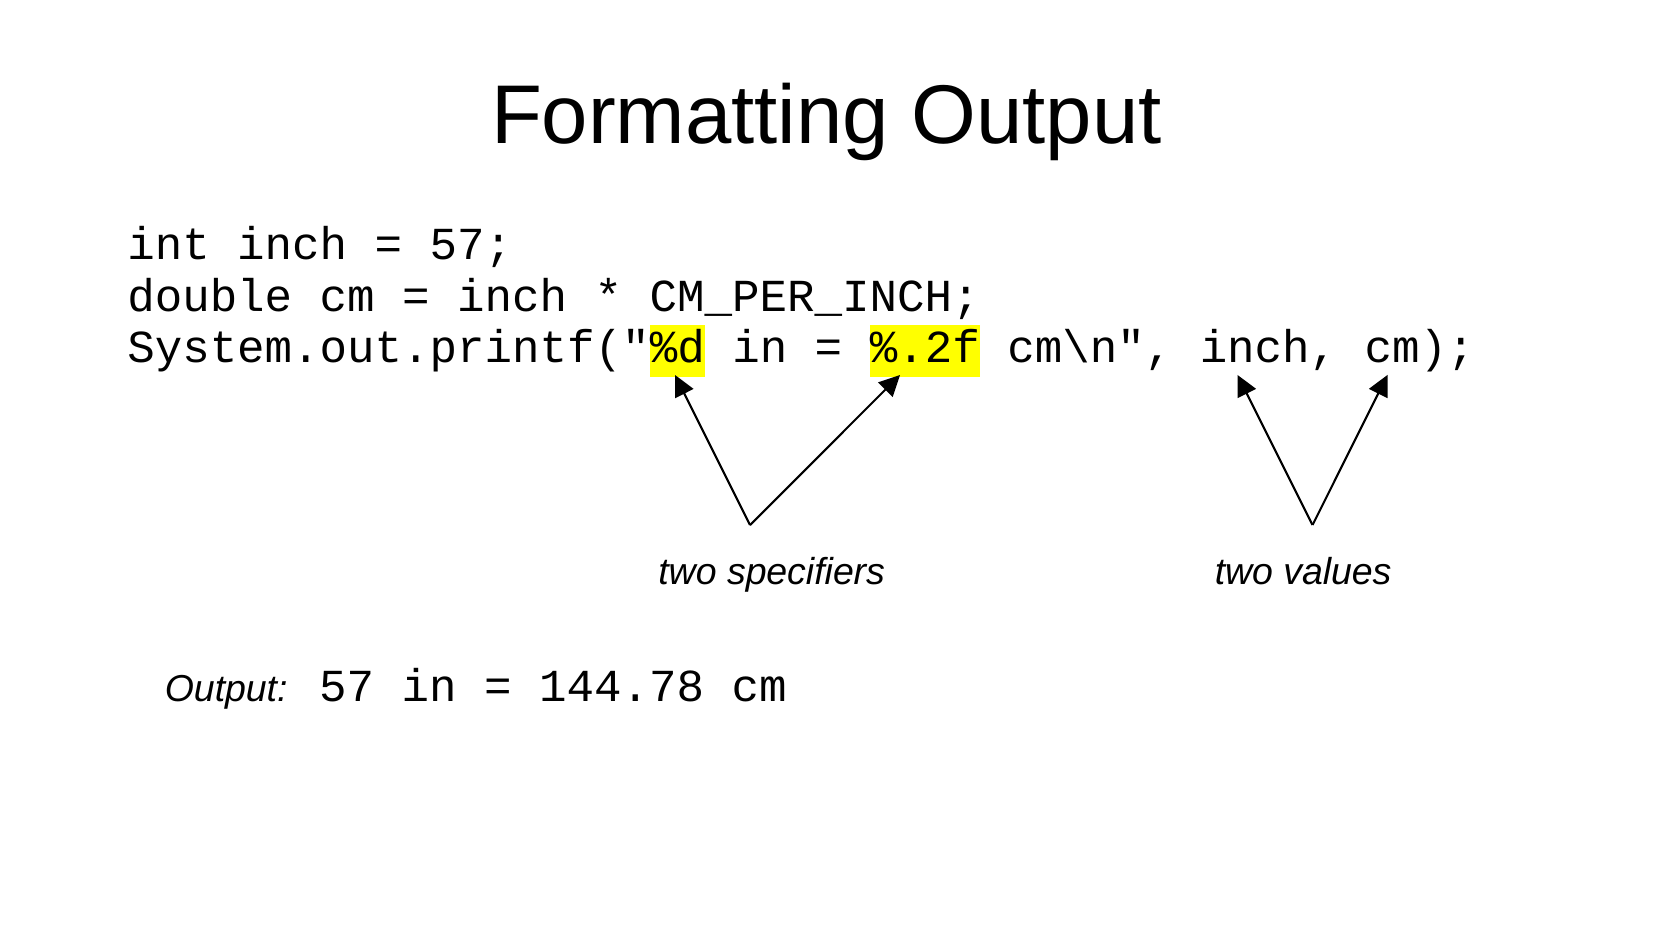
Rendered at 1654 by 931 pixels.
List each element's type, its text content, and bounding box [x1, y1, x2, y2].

text_box two specifiers [643, 543, 901, 601]
text_box Output: 57 in = 144.78 cm [150, 655, 802, 723]
title Formatting Output [82, 37, 1571, 193]
text_box int inch = 57; double cm = inch * CM_PER_INCH; System.out.printf("%d in = %.2f cm\n", inch, cm); [112, 214, 1576, 413]
text_box two values [1200, 543, 1407, 601]
